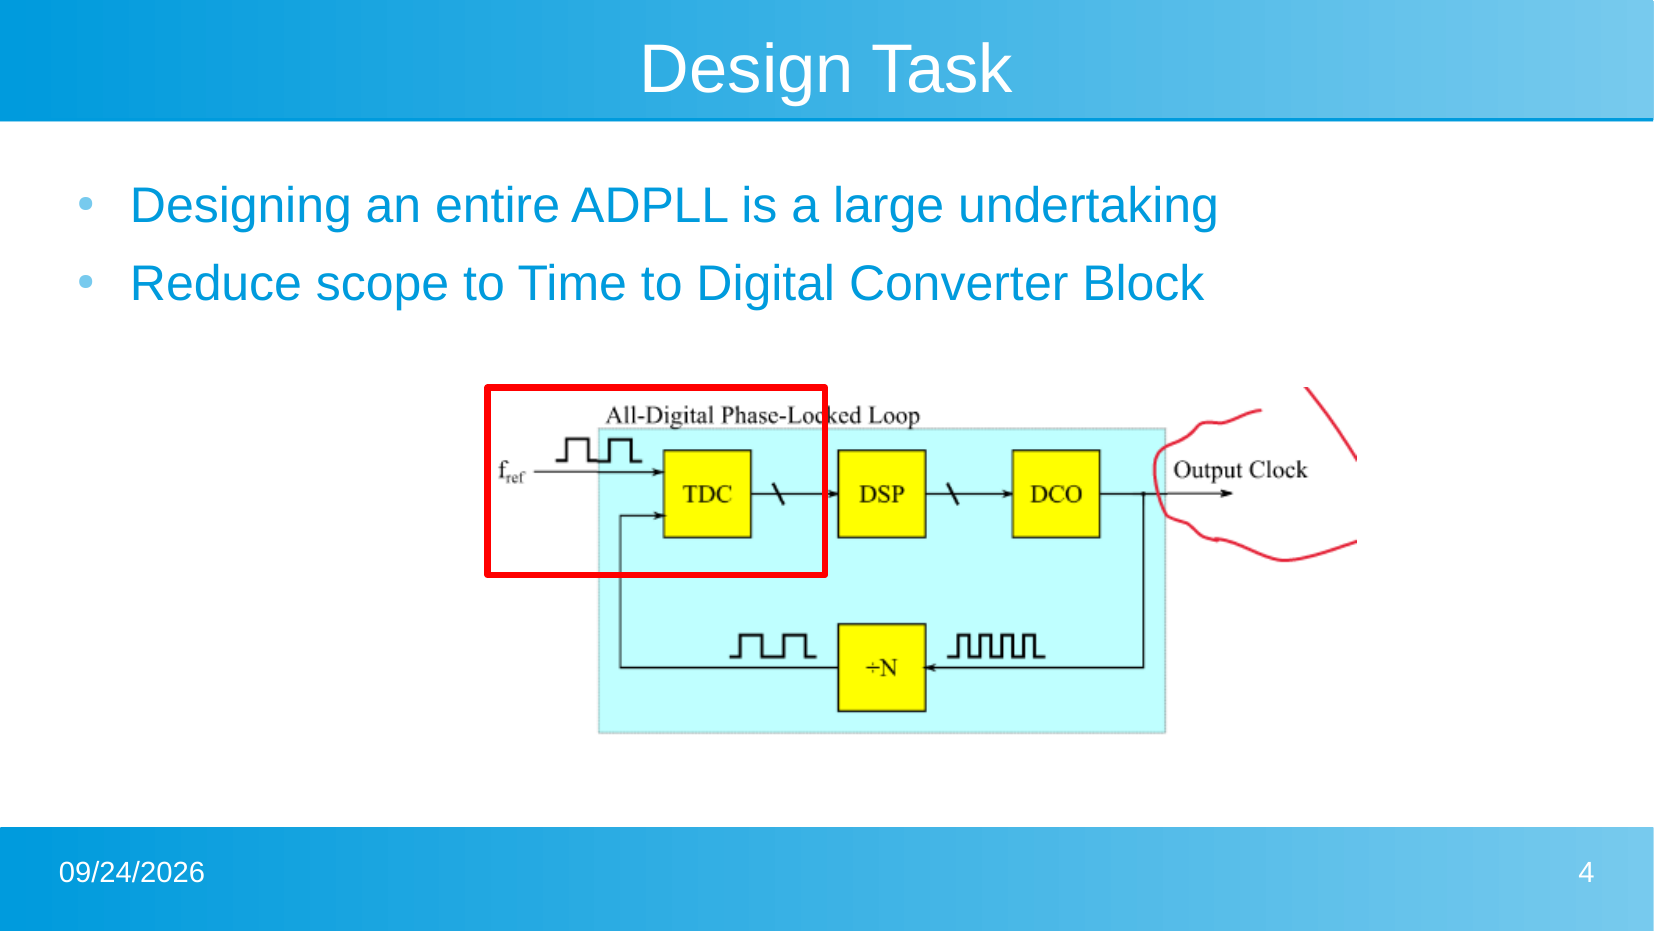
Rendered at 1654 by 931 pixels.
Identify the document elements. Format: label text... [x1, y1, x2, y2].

picture [450, 387, 1357, 751]
list Designing an entire ADPLL is a large undertaking Reduce scope to Time to Digital Converter Block [59, 177, 1595, 768]
title Design Task [59, 29, 1595, 108]
text_box [487, 387, 825, 576]
